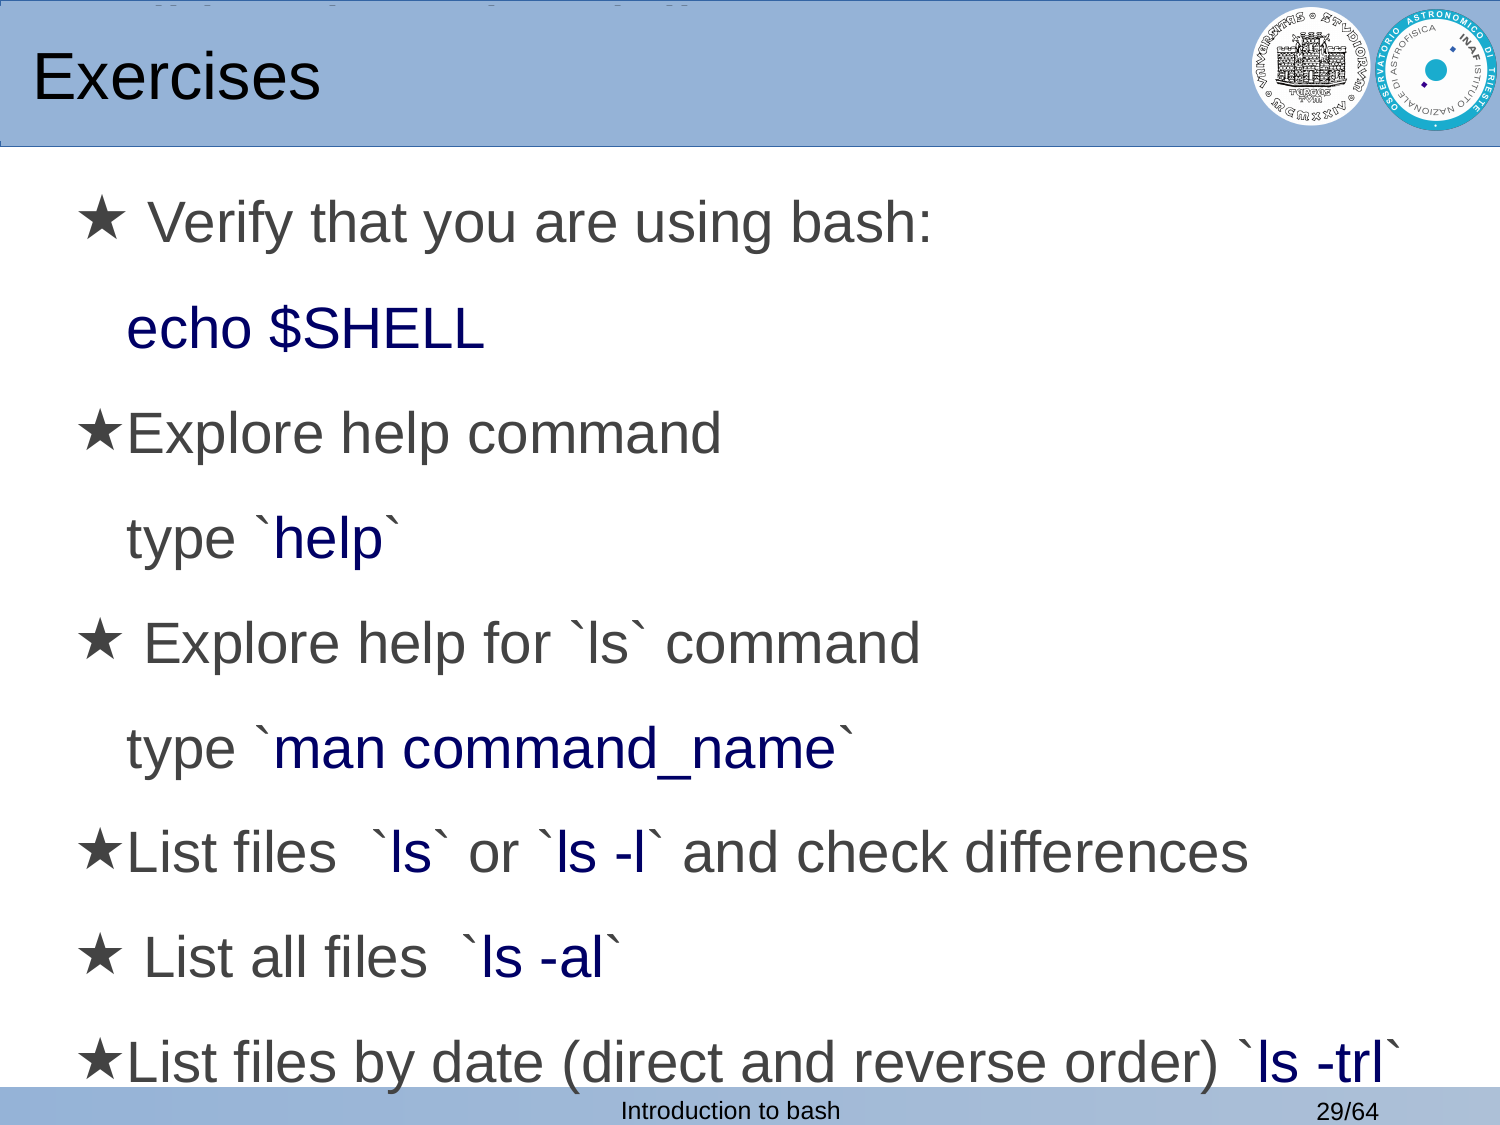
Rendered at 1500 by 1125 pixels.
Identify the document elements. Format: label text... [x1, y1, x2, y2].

list Verify that you are using bash: echo $SHELL Explore help command type `help` Explore help for `ls` command type `man command_name` List files `ls` or `ls -l` and check differences List all files `ls -al` List files by date (direct and reverse order) `ls -trl` [16, 135, 1500, 1081]
text_box Exercises [0, 5, 1232, 141]
title Traditional service delivery [0, 0, 1500, 135]
